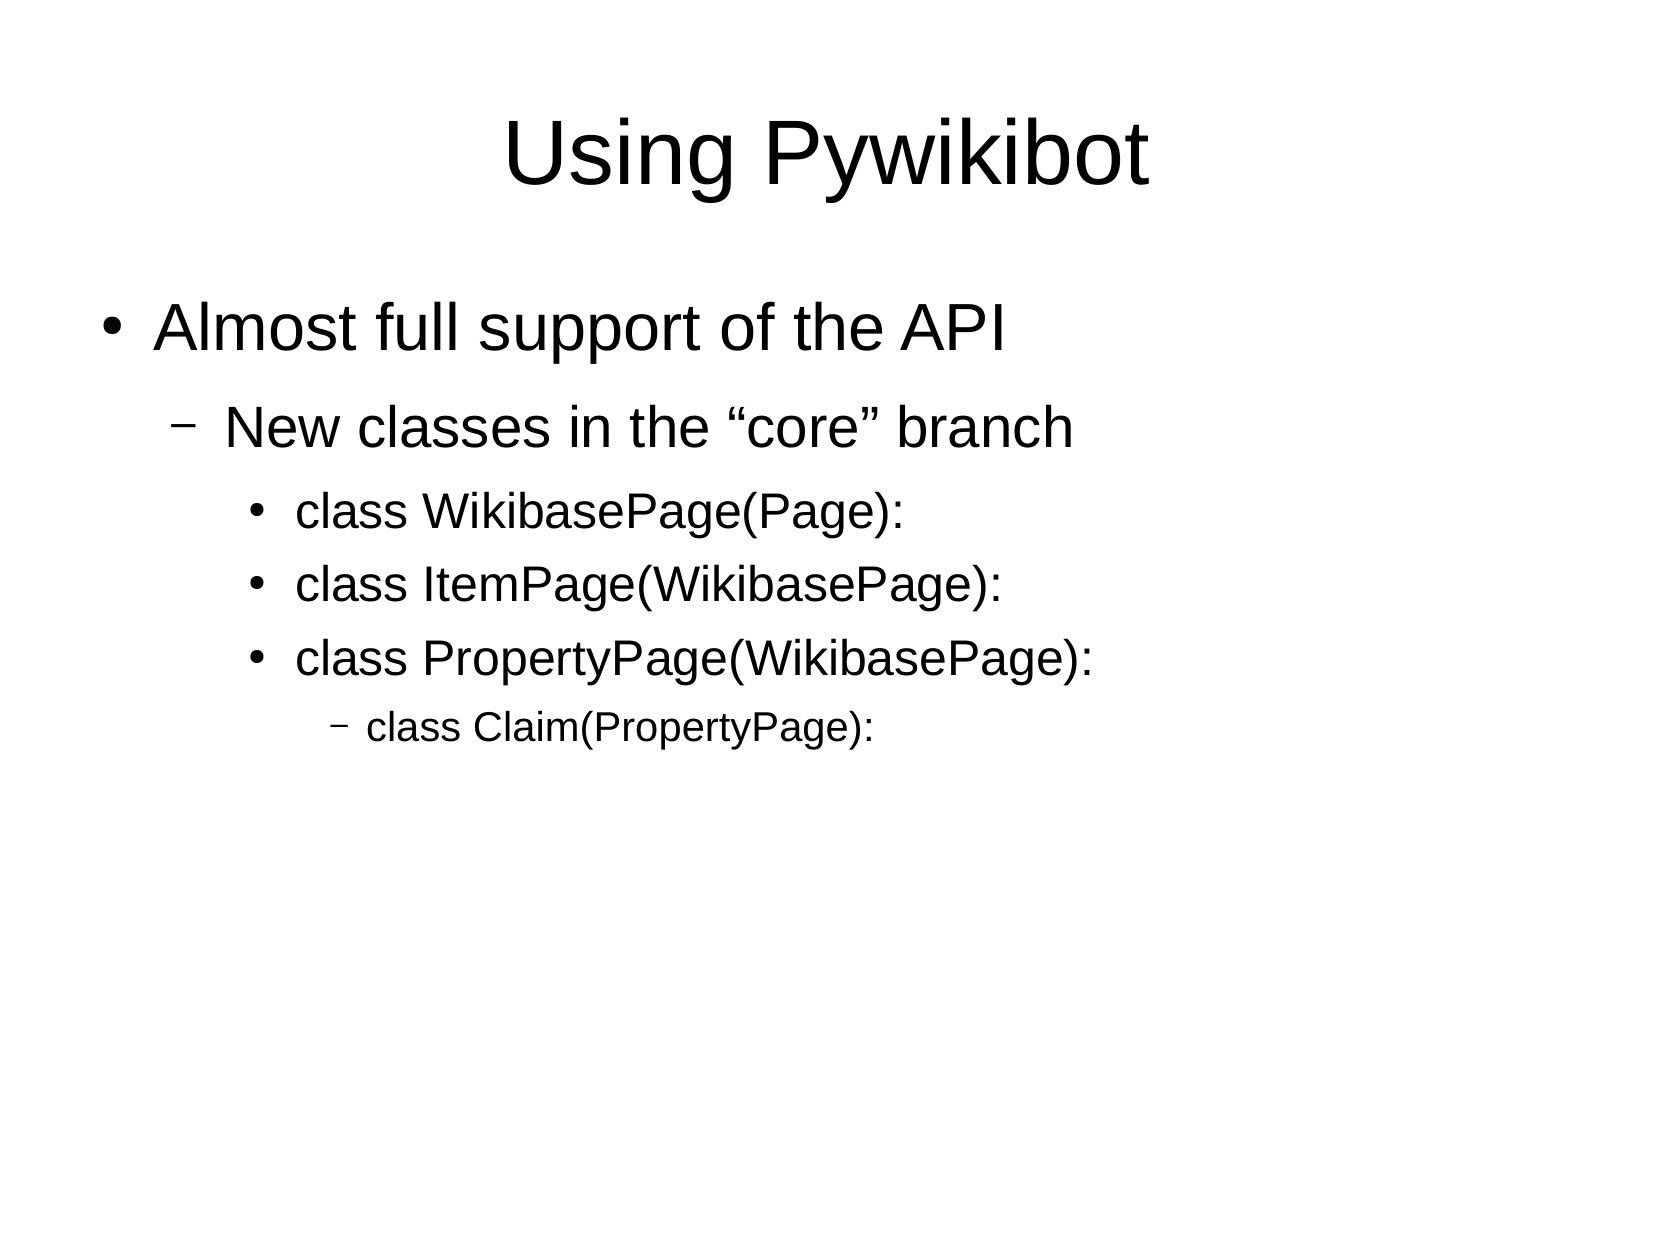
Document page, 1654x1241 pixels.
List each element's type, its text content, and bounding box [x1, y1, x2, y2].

list Almost full support of the API New classes in the “core” branch class WikibasePage(Page): class ItemPage(WikibasePage): class PropertyPage(WikibasePage): class Claim(PropertyPage): [82, 290, 1538, 1010]
title Using Pywikibot [82, 49, 1571, 257]
